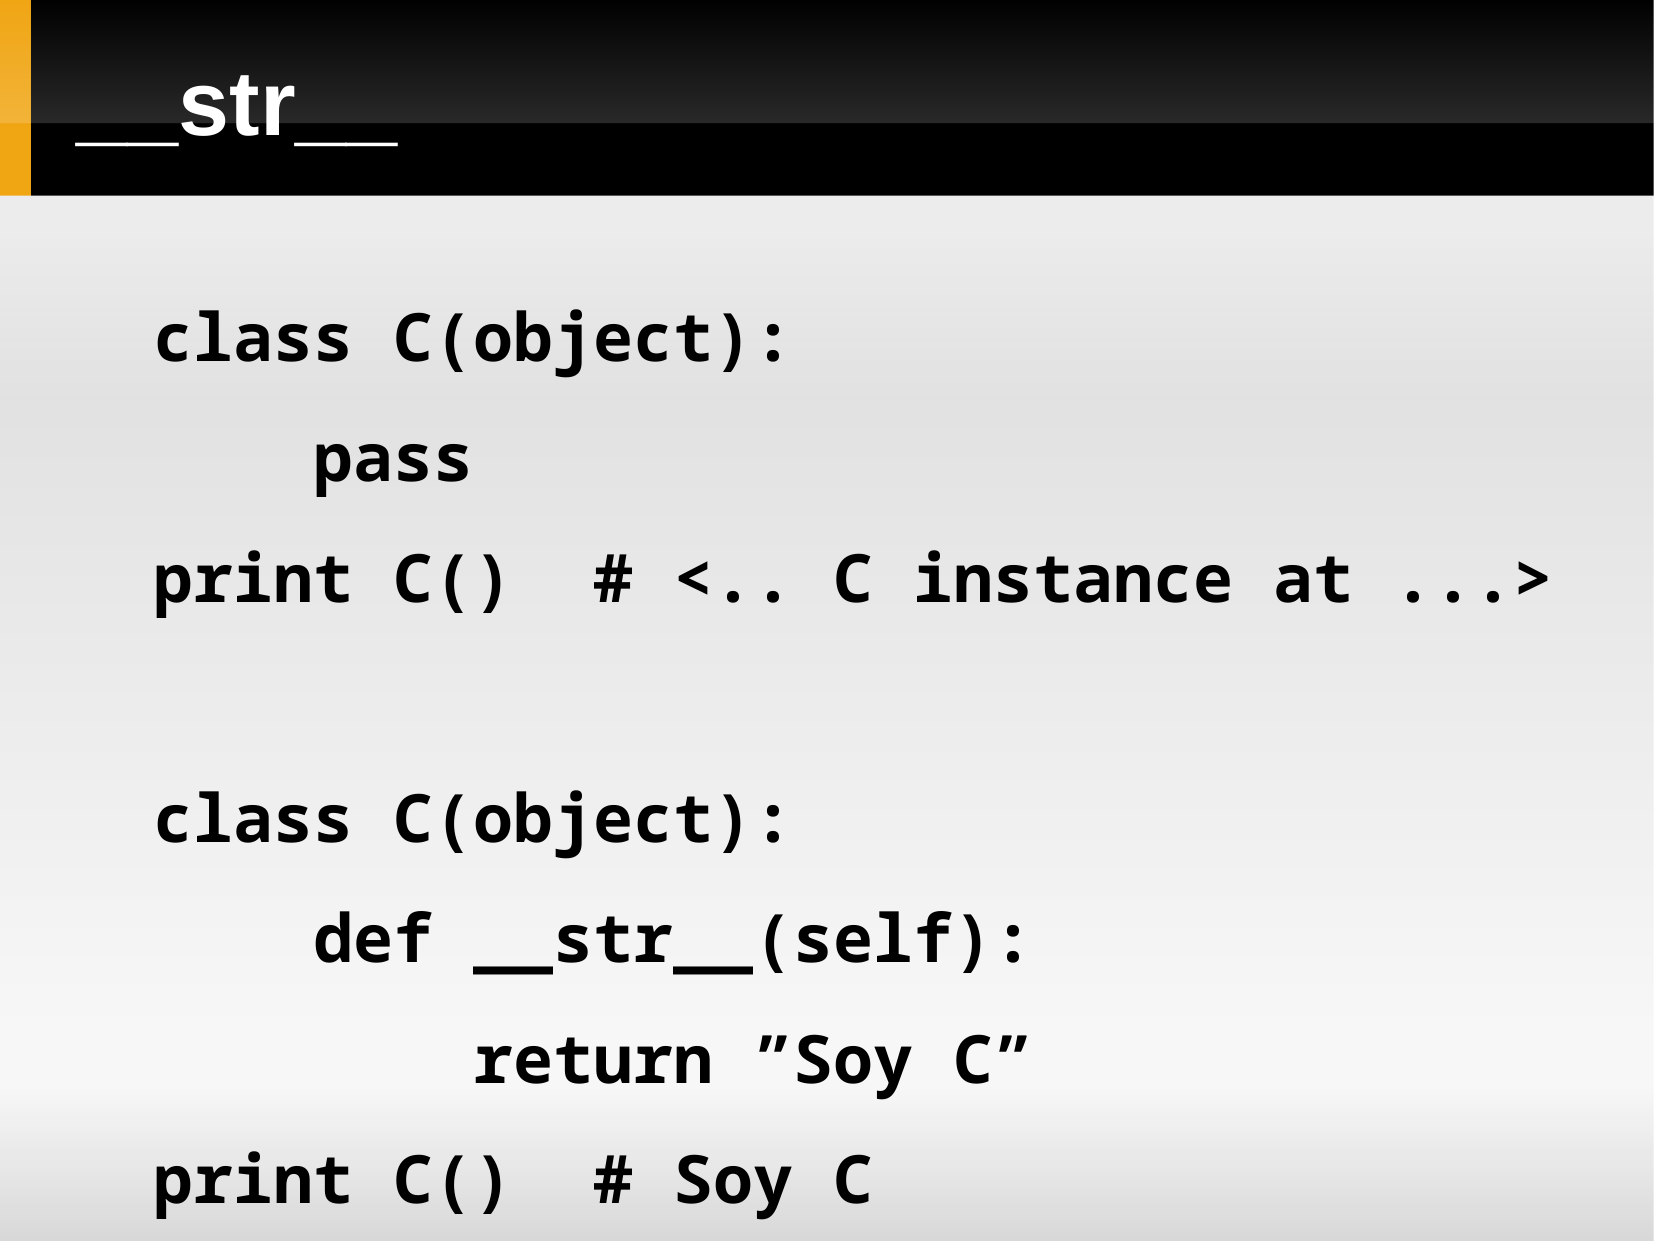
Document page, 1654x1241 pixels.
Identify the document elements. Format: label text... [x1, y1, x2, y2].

title __str__ [76, 0, 1565, 208]
picture [0, 0, 1654, 1241]
list class C(object): pass print C() # <.. C instance at ...> class C(object): def __str__(self): return ”Soy C” print C() # Soy C Hay un metodo ”__unicode__” que es similar... [82, 290, 1571, 1136]
